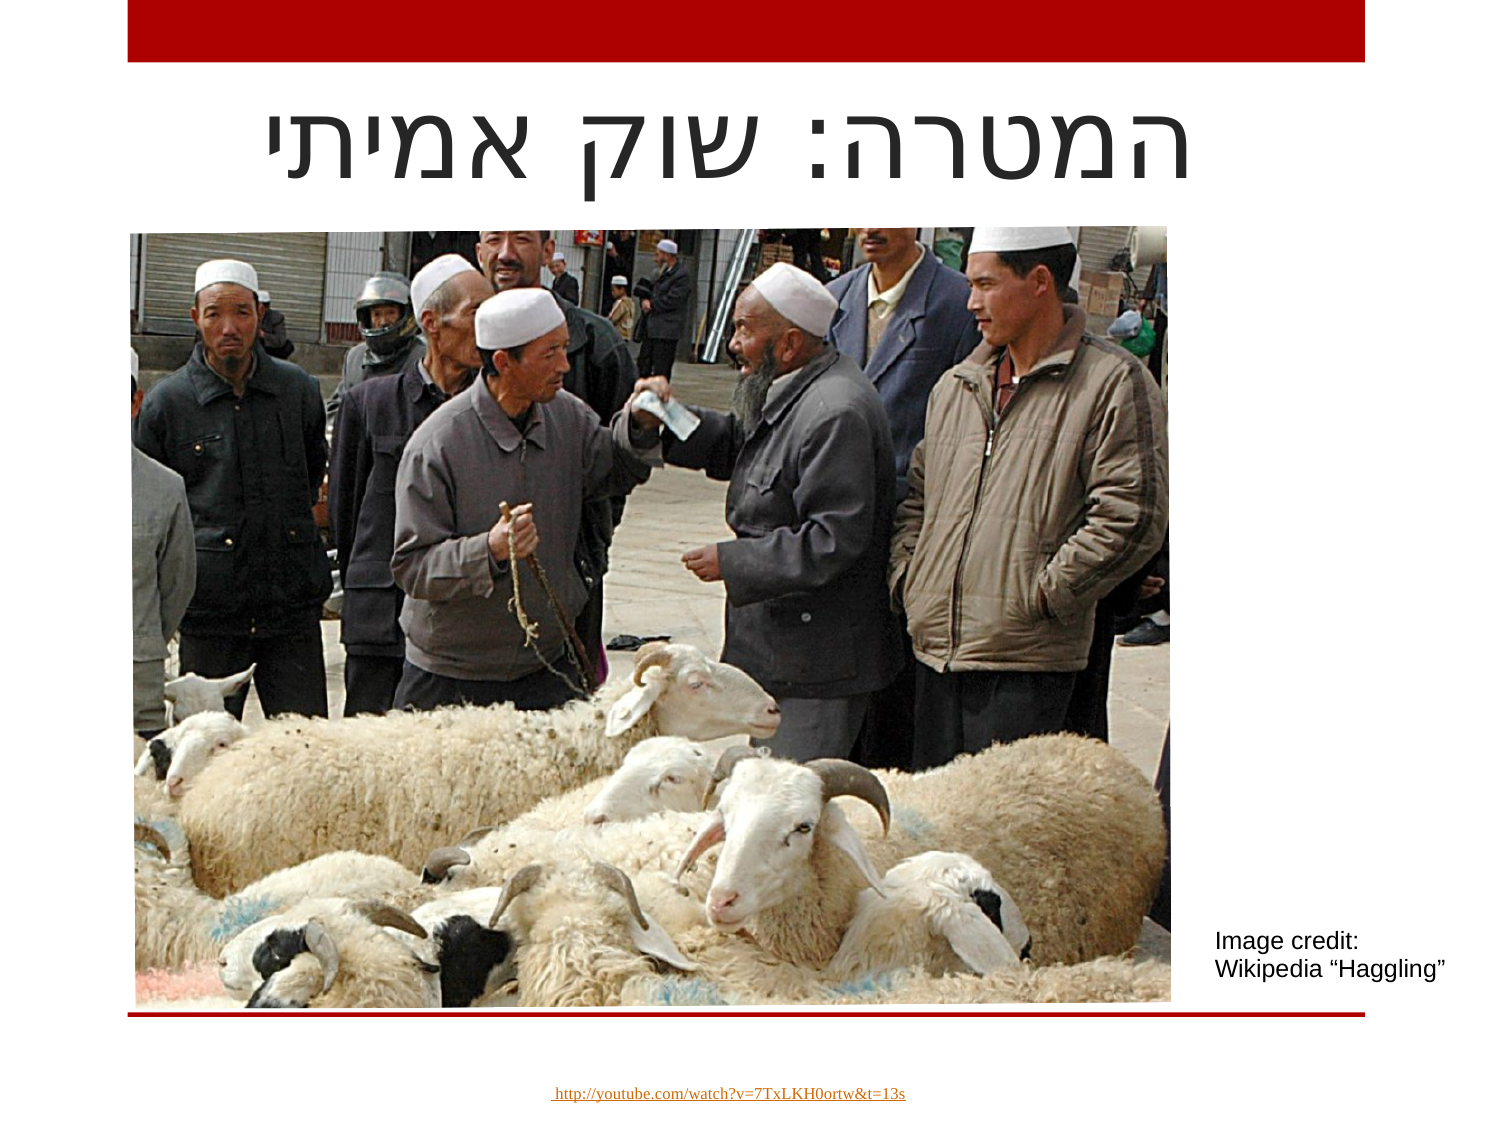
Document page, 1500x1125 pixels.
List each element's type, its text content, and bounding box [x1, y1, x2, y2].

picture [0, 0, 1500, 1125]
text_box Image credit: Wikipedia “Haggling” [1200, 919, 1486, 991]
title המטרה: שוק אמיתי [100, 0, 1213, 209]
text_box http://youtube.com/watch?v=7TxLKH0ortw&t=13s [536, 1075, 1500, 1110]
